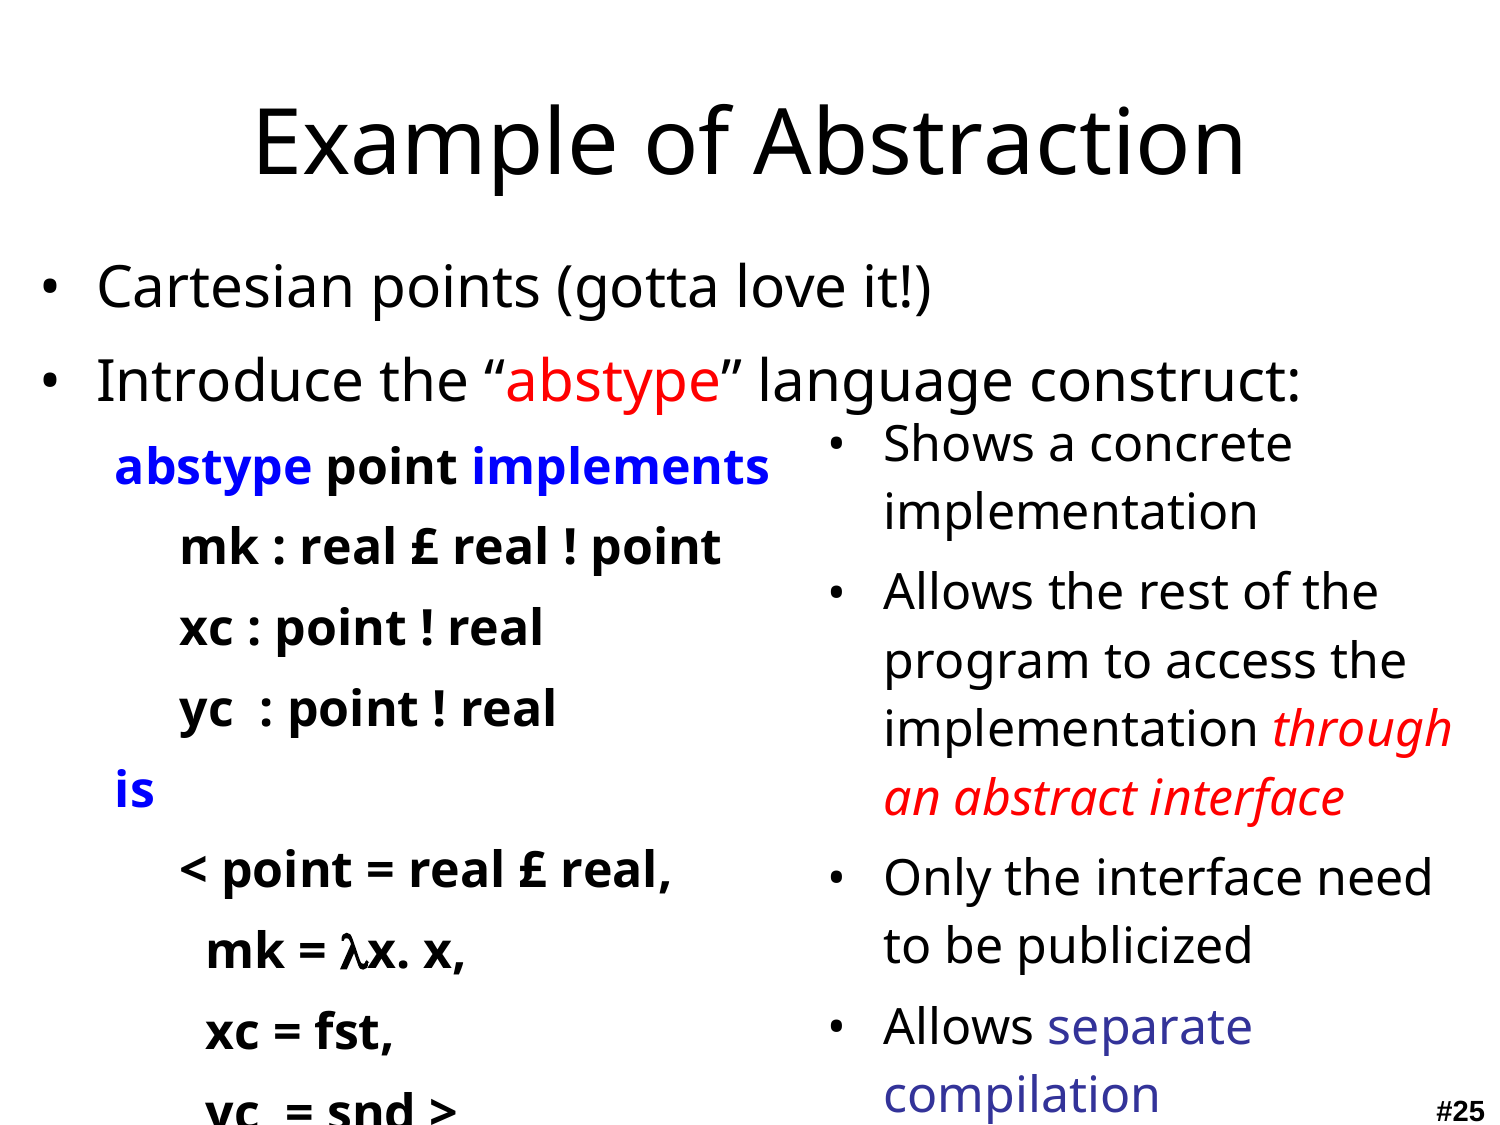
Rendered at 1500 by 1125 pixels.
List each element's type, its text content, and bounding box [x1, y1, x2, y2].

title Example of Abstraction [24, 45, 1476, 233]
list Cartesian points (gotta love it!) Introduce the “abstype” language construct: abstype point implements mk : real £ real ! point xc : point ! real yc : point ! real is < point = real £ real, mk = x. x, xc = fst, yc = snd > [24, 237, 1476, 1075]
text_box Shows a concrete implementation Allows the rest of the program to access the implementation through an abstract interface Only the interface need to be publicized Allows separate compilation [812, 399, 1488, 1038]
